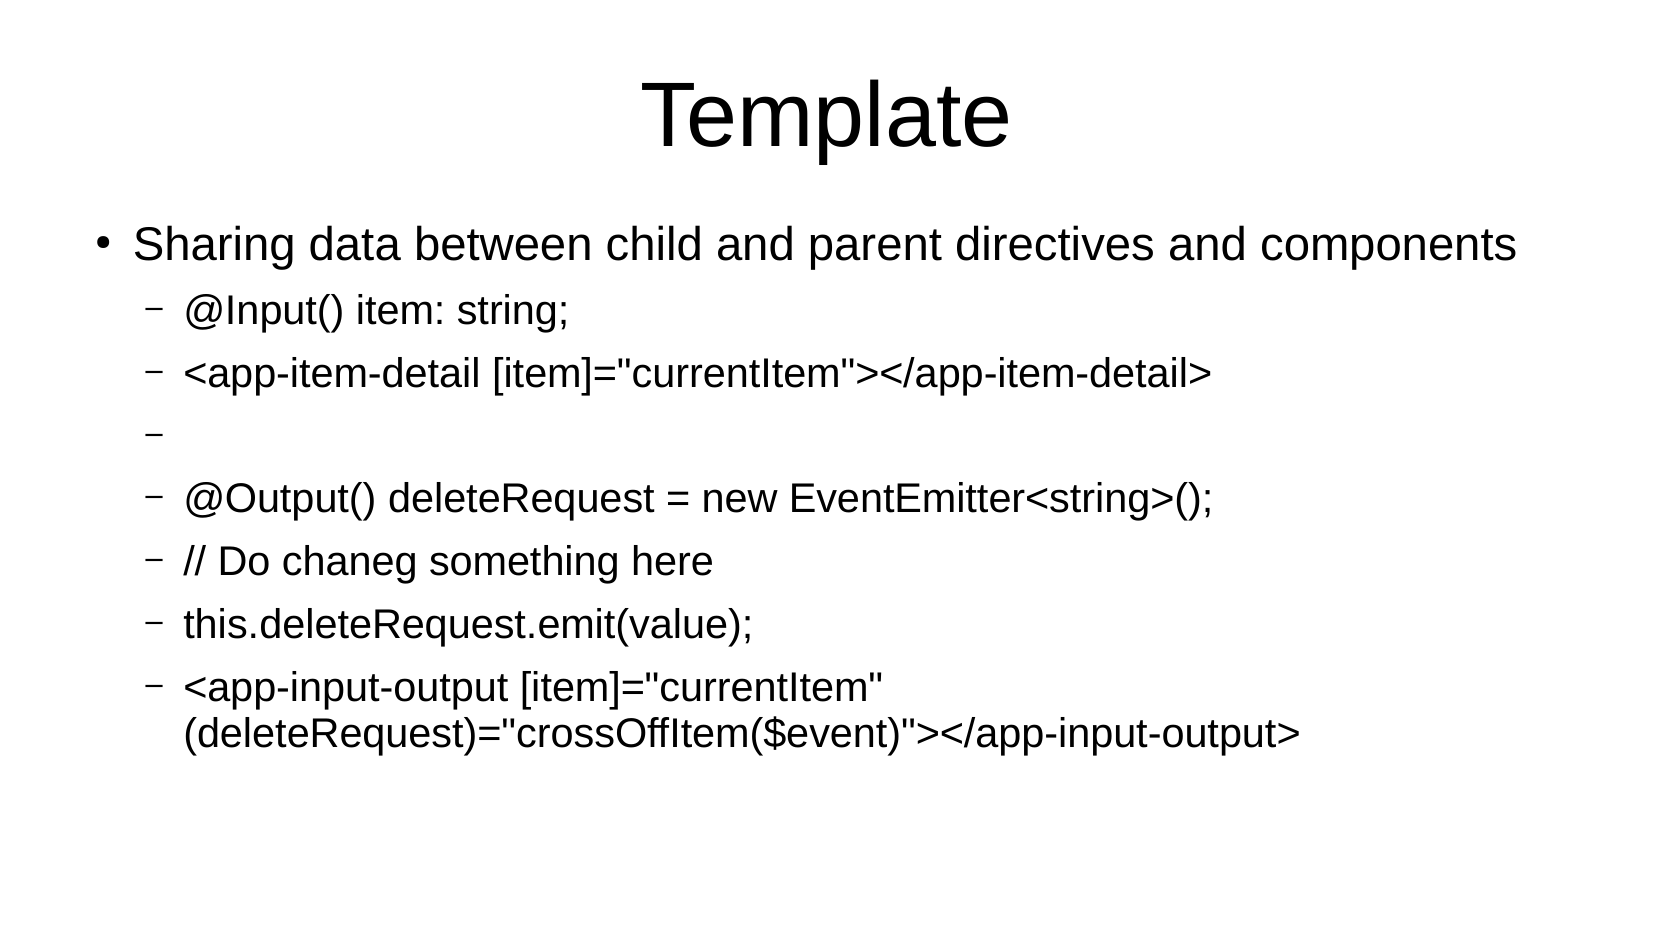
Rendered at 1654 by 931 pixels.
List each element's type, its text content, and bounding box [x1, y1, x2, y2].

list Sharing data between child and parent directives and components @Input() item: string; <app-item-detail [item]="currentItem"></app-item-detail> @Output() deleteRequest = new EventEmitter<string>(); // Do chaneg something here this.deleteRequest.emit(value); <app-input-output [item]="currentItem" (deleteRequest)="crossOffItem($event)"></app-input-output> [82, 217, 1571, 758]
title Template [82, 37, 1571, 193]
